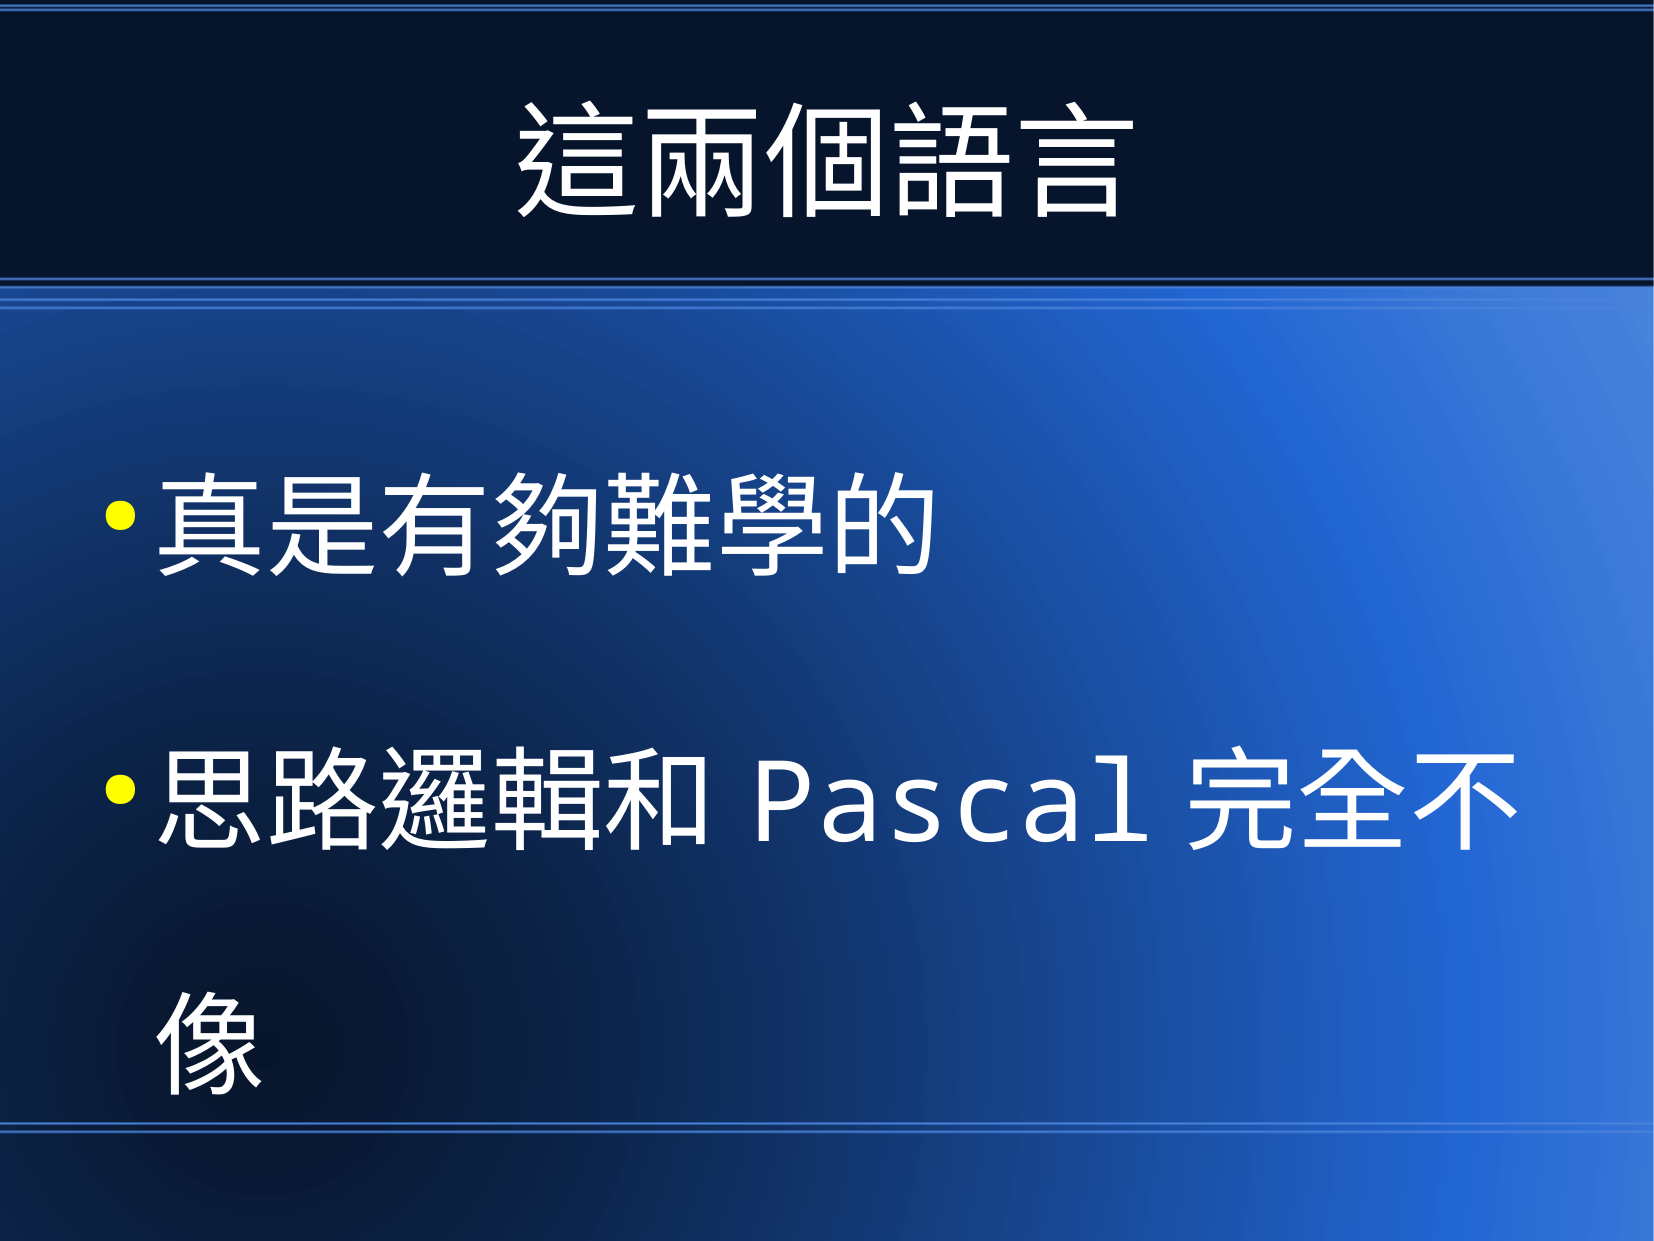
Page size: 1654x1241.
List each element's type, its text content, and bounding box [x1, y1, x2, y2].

picture [0, 0, 1654, 1241]
title 這兩個語言 [82, 49, 1571, 257]
list 真是有夠難學的 思路邏輯和Pascal完全不像 所以我當然也沒學好 [82, 355, 1571, 1241]
